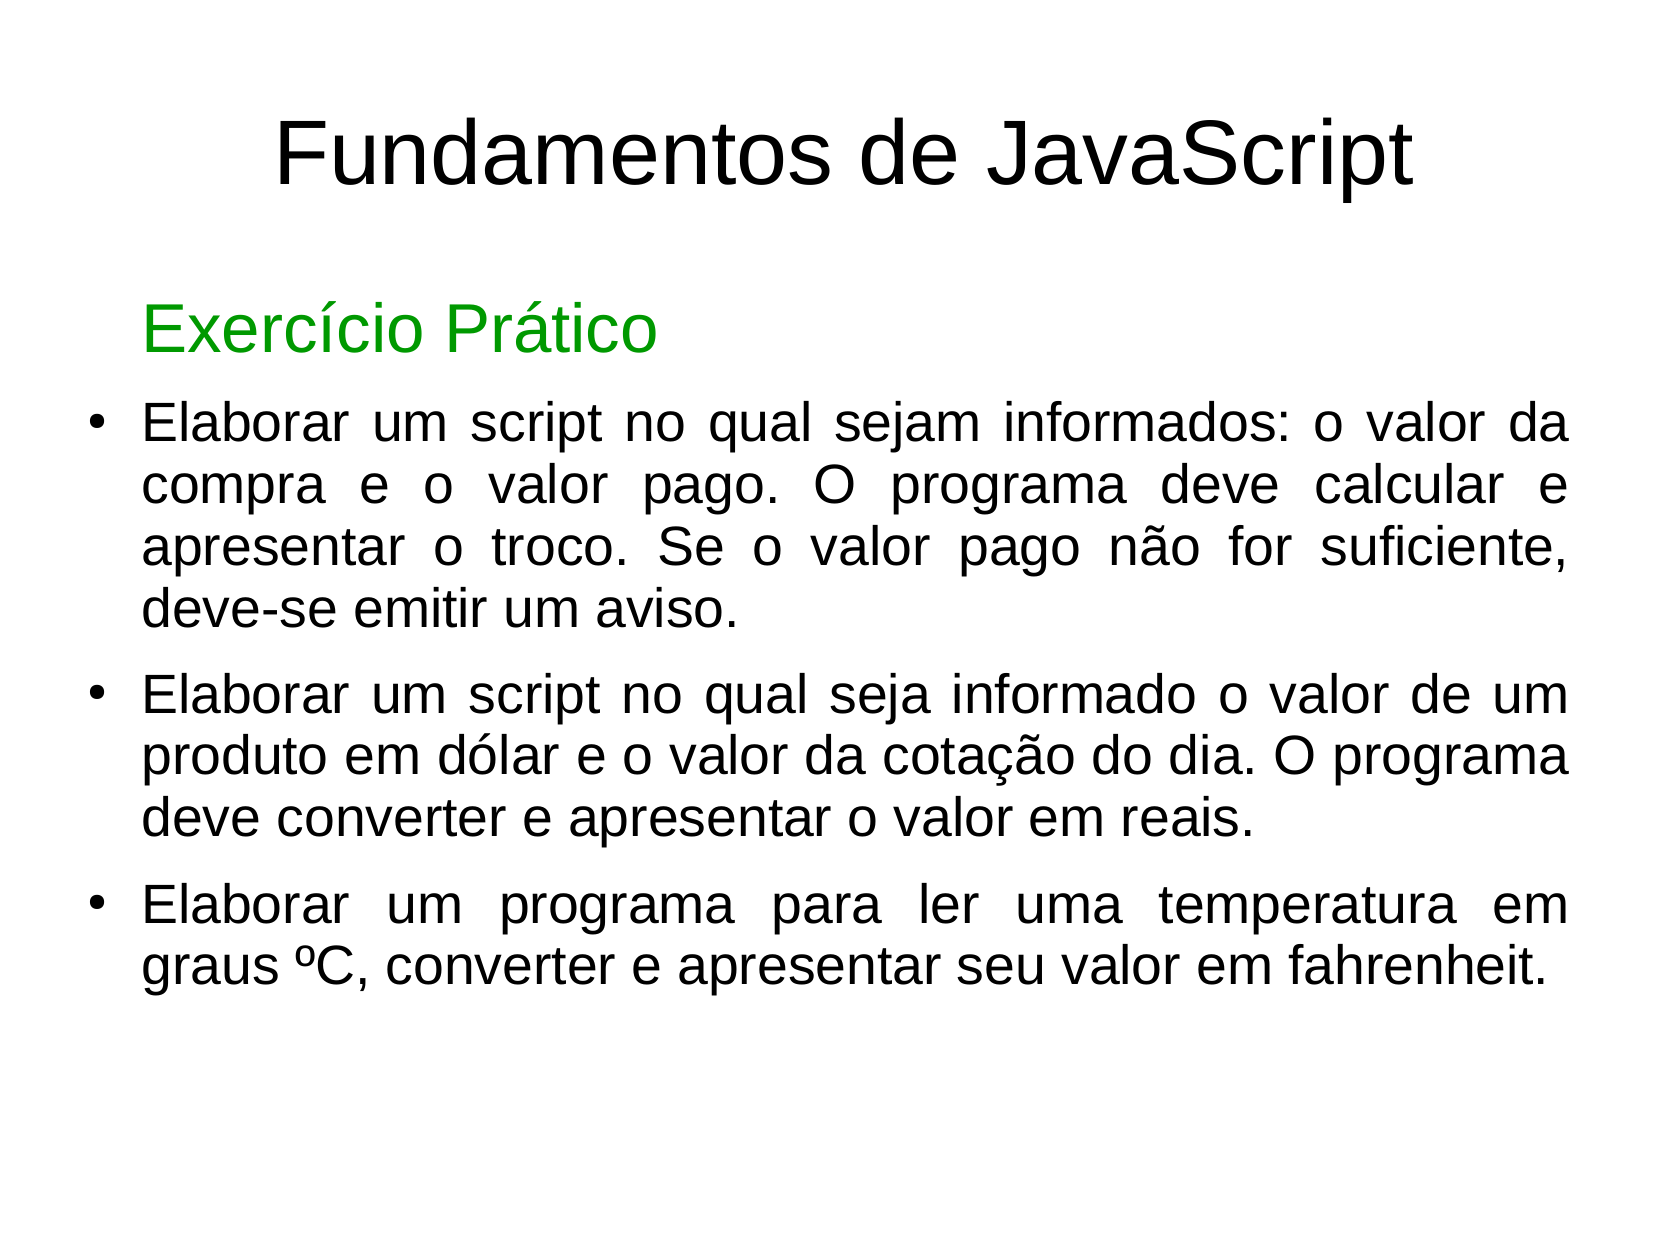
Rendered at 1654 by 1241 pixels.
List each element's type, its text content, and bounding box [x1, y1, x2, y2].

title Fundamentos de JavaScript [82, 49, 1571, 257]
list Exercício Prático Elaborar um script no qual sejam informados: o valor da compra e o valor pago. O programa deve calcular e apresentar o troco. Se o valor pago não for suficiente, deve-se emitir um aviso. Elaborar um script no qual seja informado o valor de um produto em dólar e o valor da cotação do dia. O programa deve converter e apresentar o valor em reais. Elaborar um programa para ler uma temperatura em graus ºC, converter e apresentar seu valor em fahrenheit. [82, 290, 1571, 1010]
